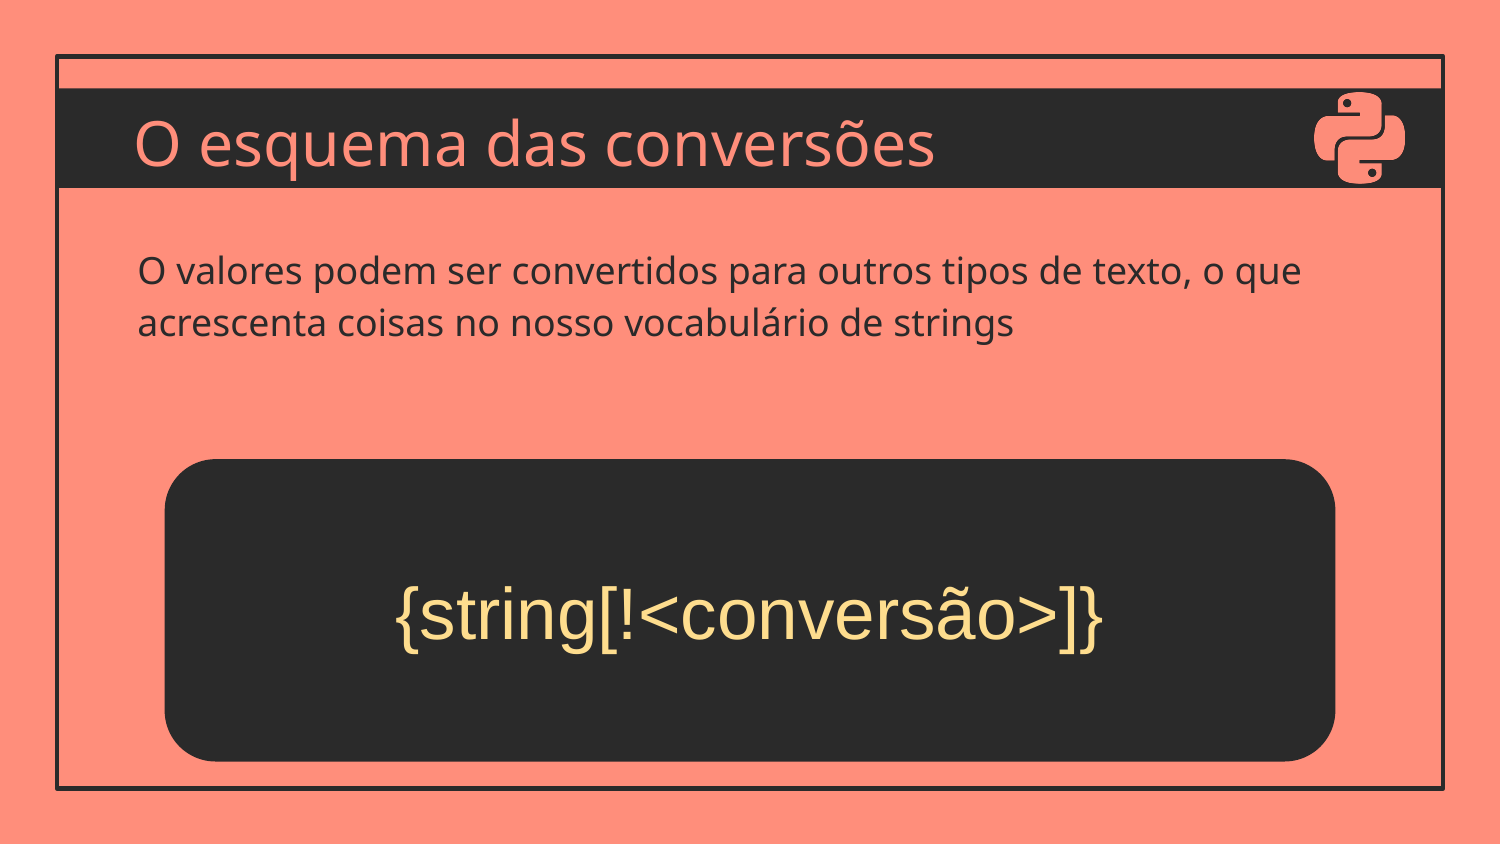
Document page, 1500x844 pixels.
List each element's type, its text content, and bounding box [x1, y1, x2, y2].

text_box {string[!<conversão>]} [165, 459, 1335, 761]
title O esquema das conversões [118, 88, 1142, 188]
picture [1314, 92, 1405, 184]
list O valores podem ser convertidos para outros tipos de texto, o que acrescenta coisas no nosso vocabulário de strings [122, 225, 1378, 747]
